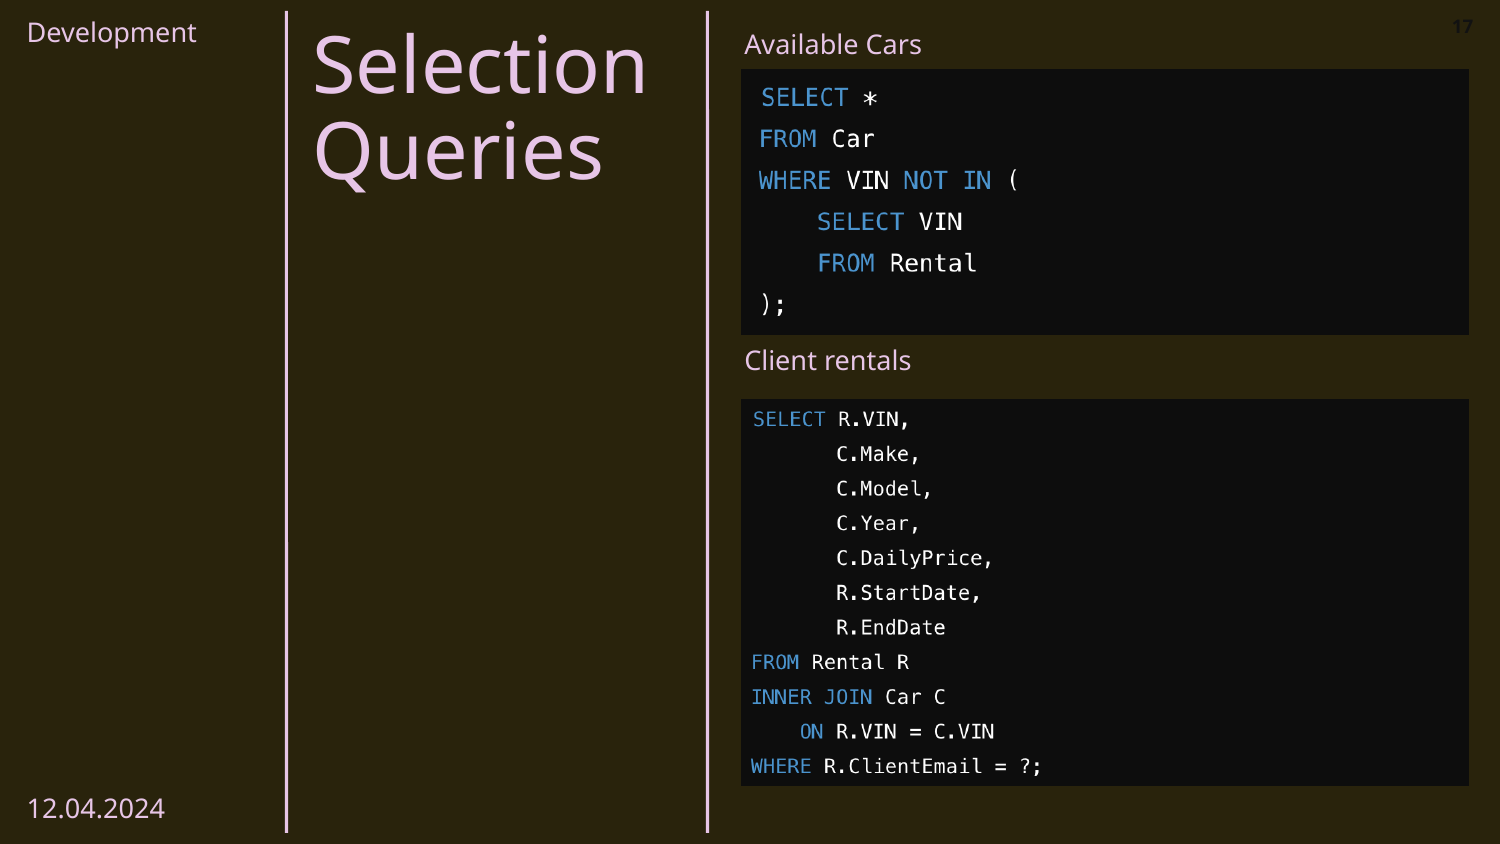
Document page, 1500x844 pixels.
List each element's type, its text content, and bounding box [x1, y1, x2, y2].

list Development [11, 6, 264, 58]
list Available Cars [729, 18, 1088, 70]
picture [741, 69, 1469, 335]
list Client rentals [729, 334, 1088, 385]
picture [741, 399, 1469, 786]
list 12.04.2024 [11, 782, 264, 833]
slide_number <number> [1434, 0, 1489, 65]
list Selection Queries [297, 10, 696, 88]
